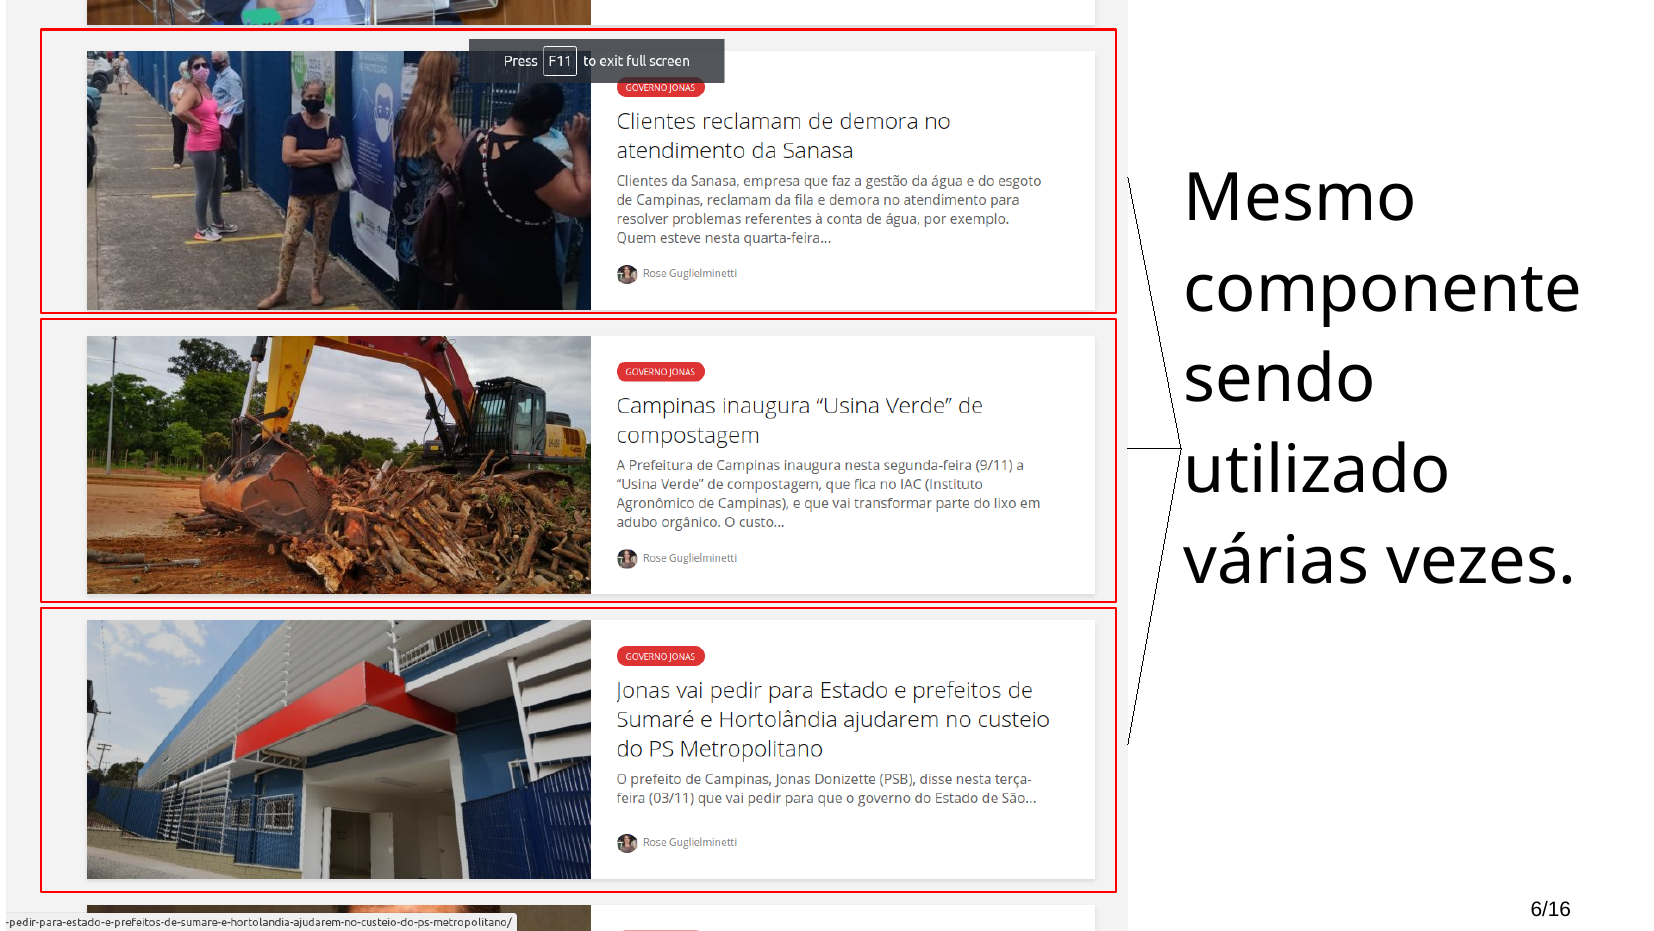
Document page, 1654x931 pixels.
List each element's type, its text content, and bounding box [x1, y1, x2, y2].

picture [5, 0, 1128, 931]
text_box Mesmo componente sendo utilizado várias vezes. [1169, 141, 1642, 708]
